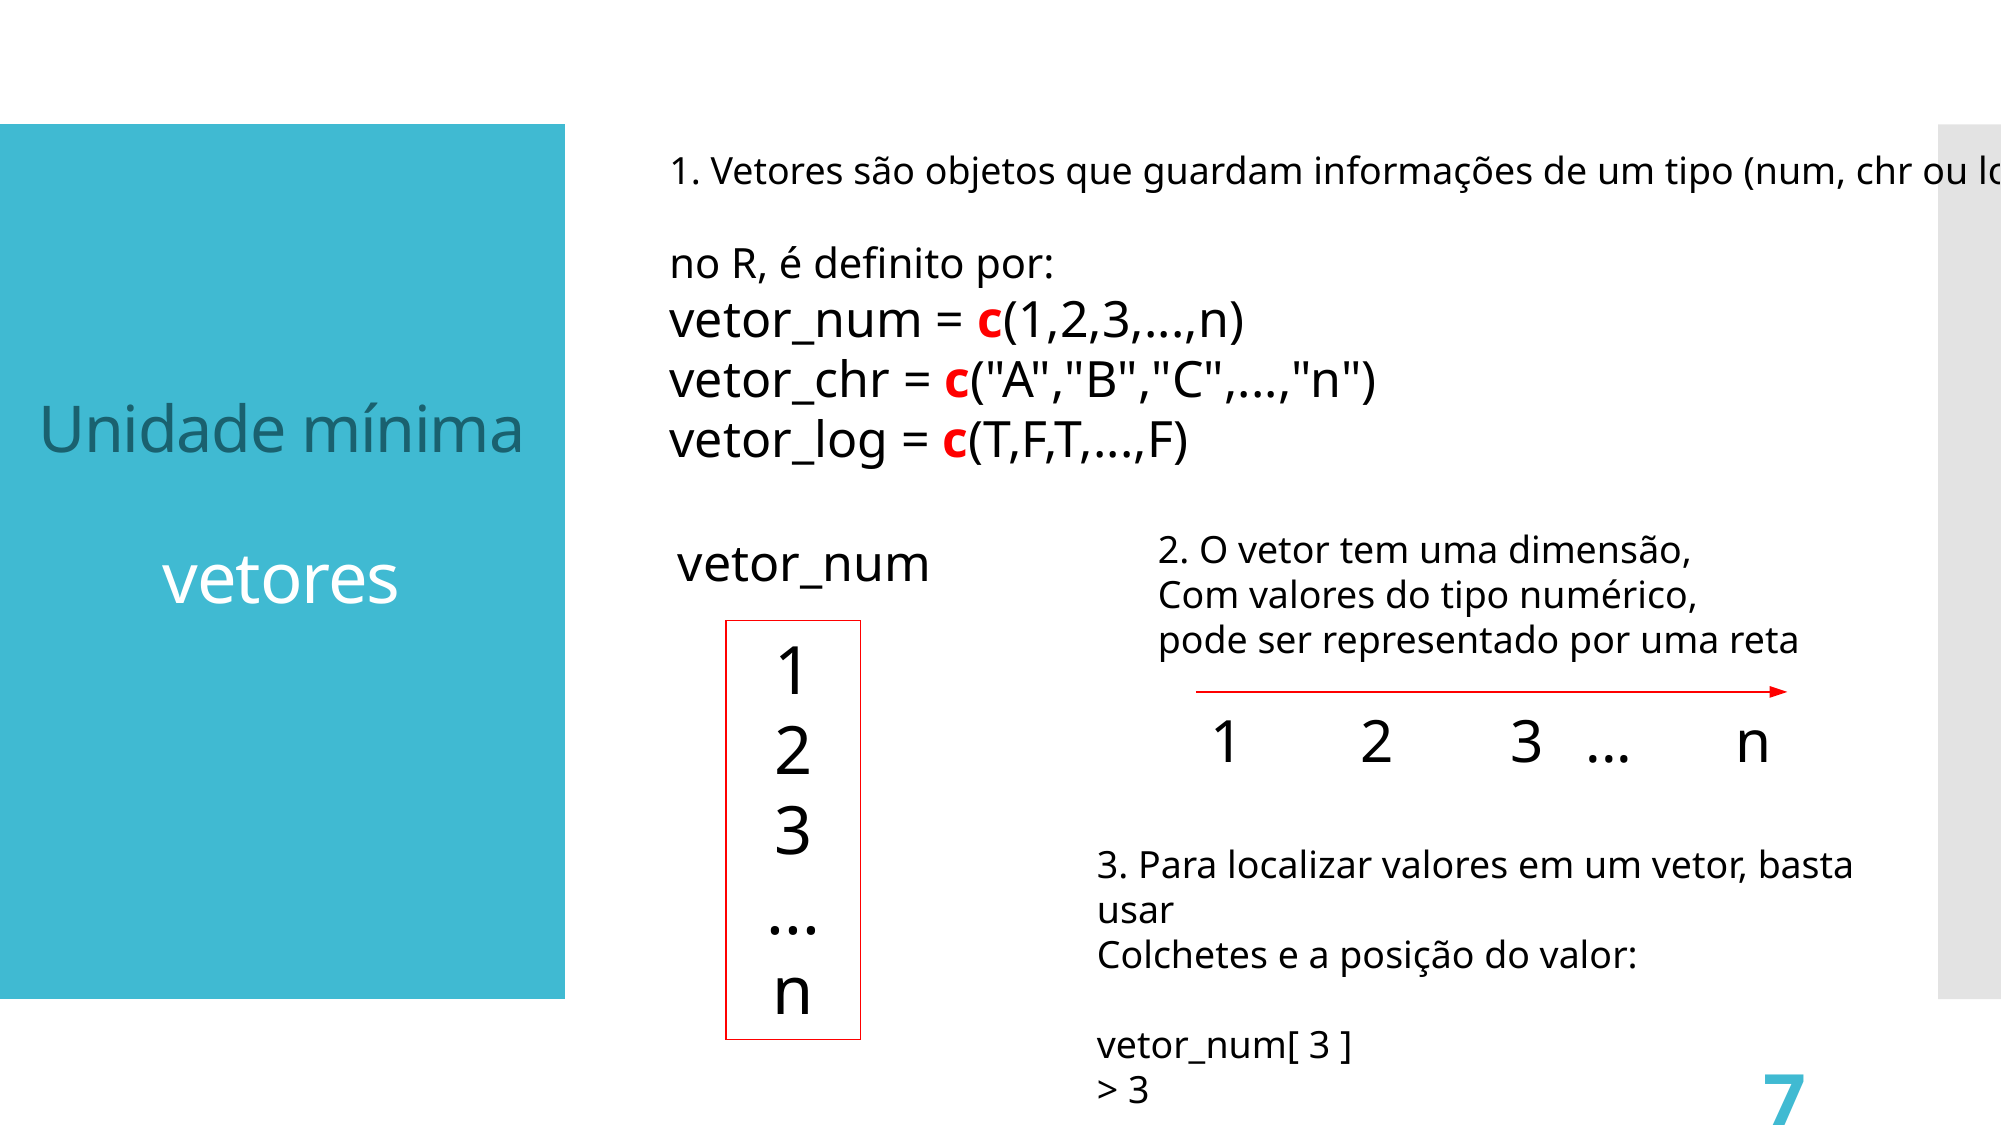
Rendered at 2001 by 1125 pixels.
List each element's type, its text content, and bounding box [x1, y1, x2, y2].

text_box 1 2 3 ... n [1195, 696, 1788, 783]
text_box 1. Vetores são objetos que guardam informações de um tipo (num, chr ou logi). no R, é definito por: vetor_num = c(1,2,3,...,n) vetor_chr = c("A","B","C",...,"n") vetor_log = c(T,F,T,...,F) [654, 139, 1907, 620]
text_box Unidade mínima vetores [0, 389, 564, 627]
text_box vetor_num [662, 524, 1001, 600]
text_box [1748, 1045, 2000, 1106]
text_box 1 2 3 ... n [726, 620, 861, 1040]
text_box 2. O vetor tem uma dimensão, Com valores do tipo numérico, pode ser representado por uma reta [1142, 519, 1734, 671]
text_box 3. Para localizar valores em um vetor, basta usar Colchetes e a posição do valor: vetor_num[ 3 ] > 3 [1081, 833, 1937, 1076]
